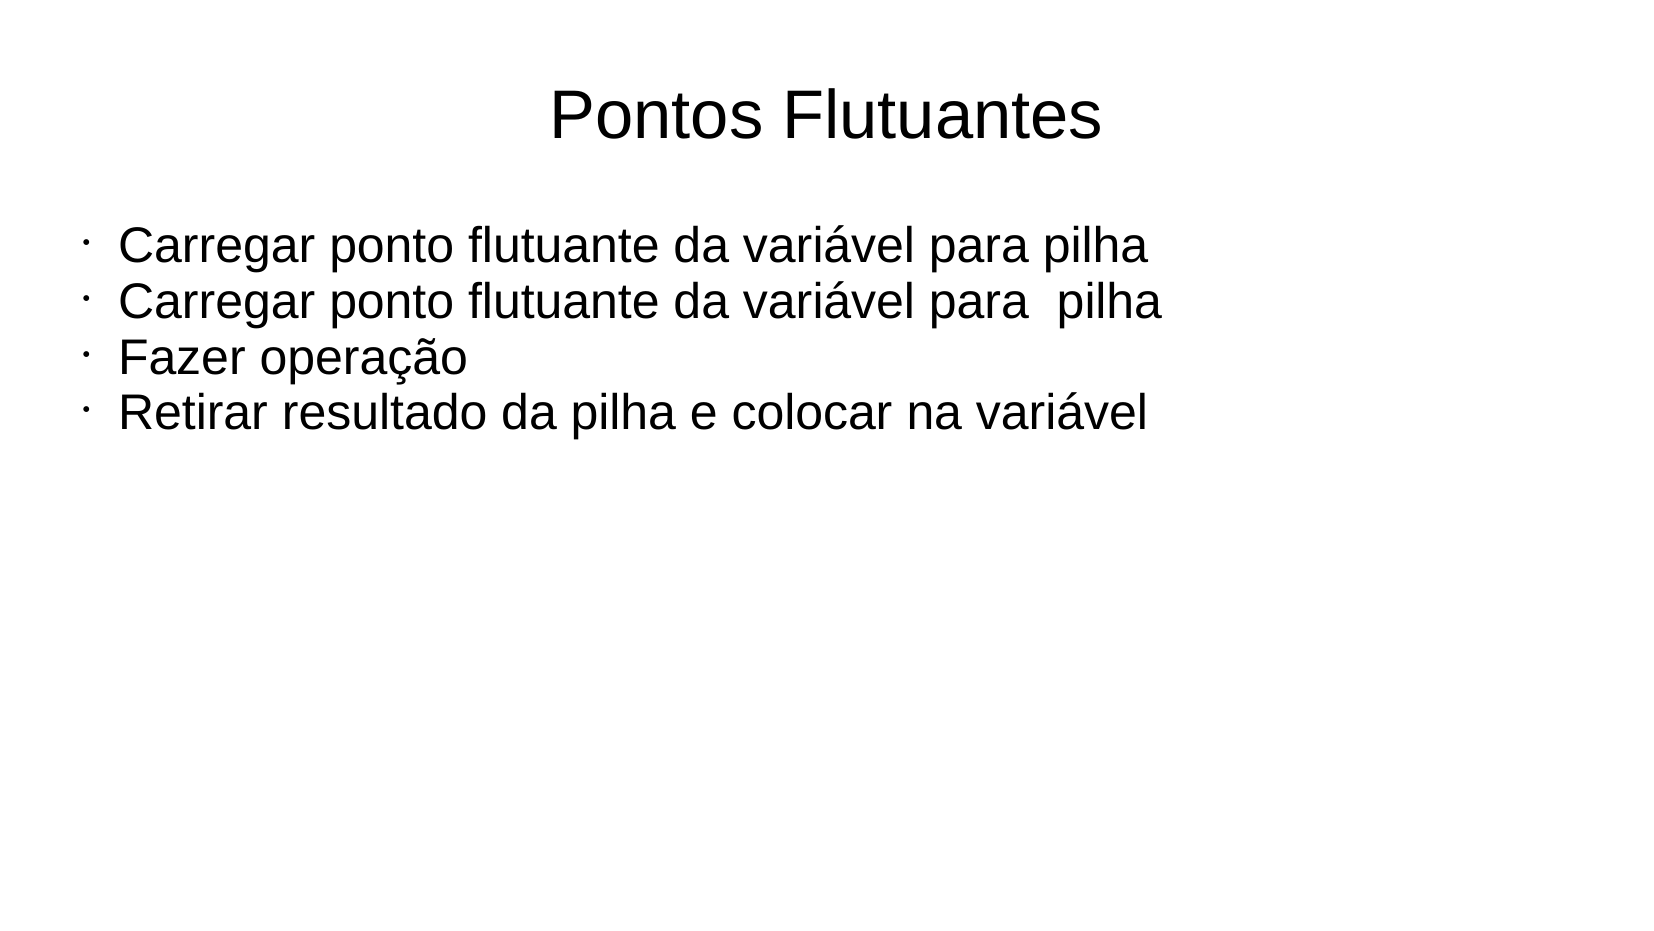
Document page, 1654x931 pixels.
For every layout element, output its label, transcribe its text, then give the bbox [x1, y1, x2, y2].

title Pontos Flutuantes [82, 37, 1571, 193]
subtitle Carregar ponto flutuante da variável para pilha Carregar ponto flutuante da variável para pilha Fazer operação Retirar resultado da pilha e colocar na variável [82, 217, 1571, 758]
